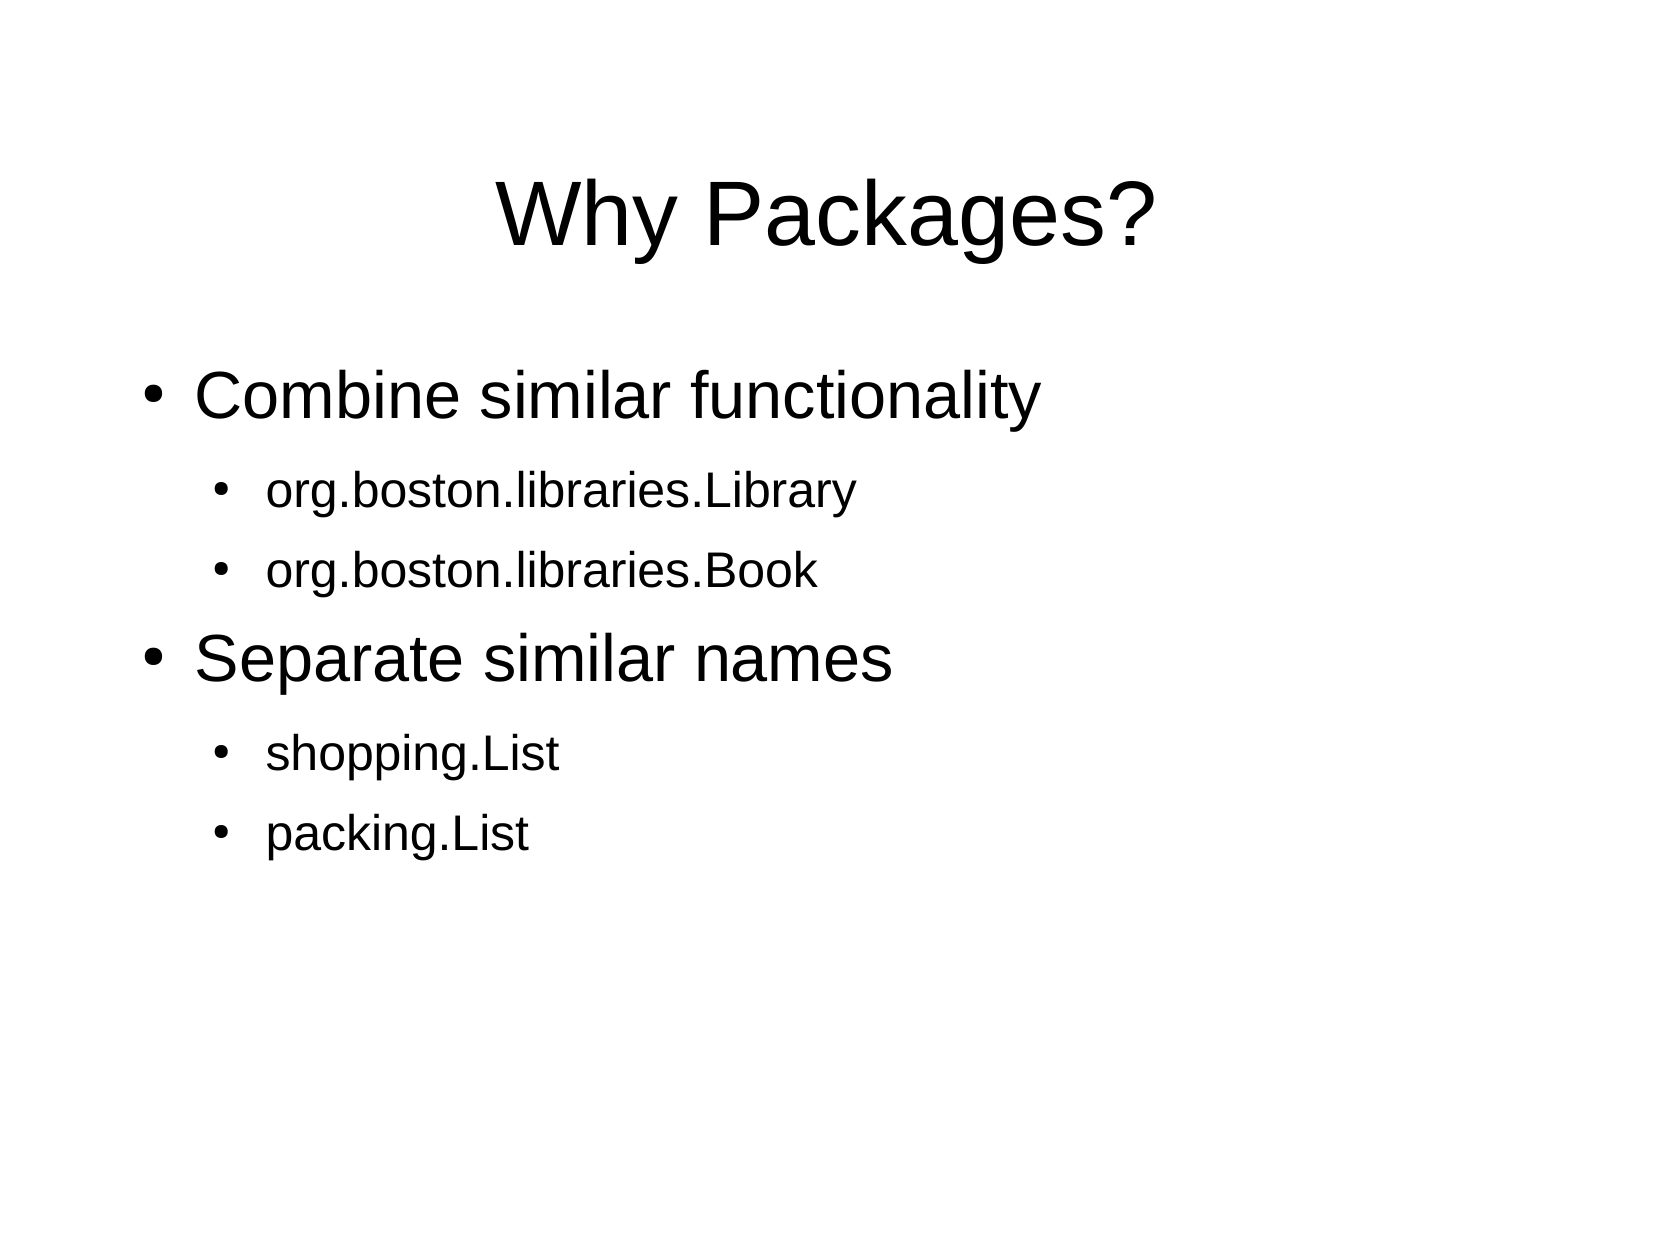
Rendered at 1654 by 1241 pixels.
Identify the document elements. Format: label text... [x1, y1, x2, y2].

list Combine similar functionality org.boston.libraries.Library org.boston.libraries.Book Separate similar names shopping.List packing.List [123, 358, 1530, 1103]
title Why Packages? [123, 117, 1530, 310]
